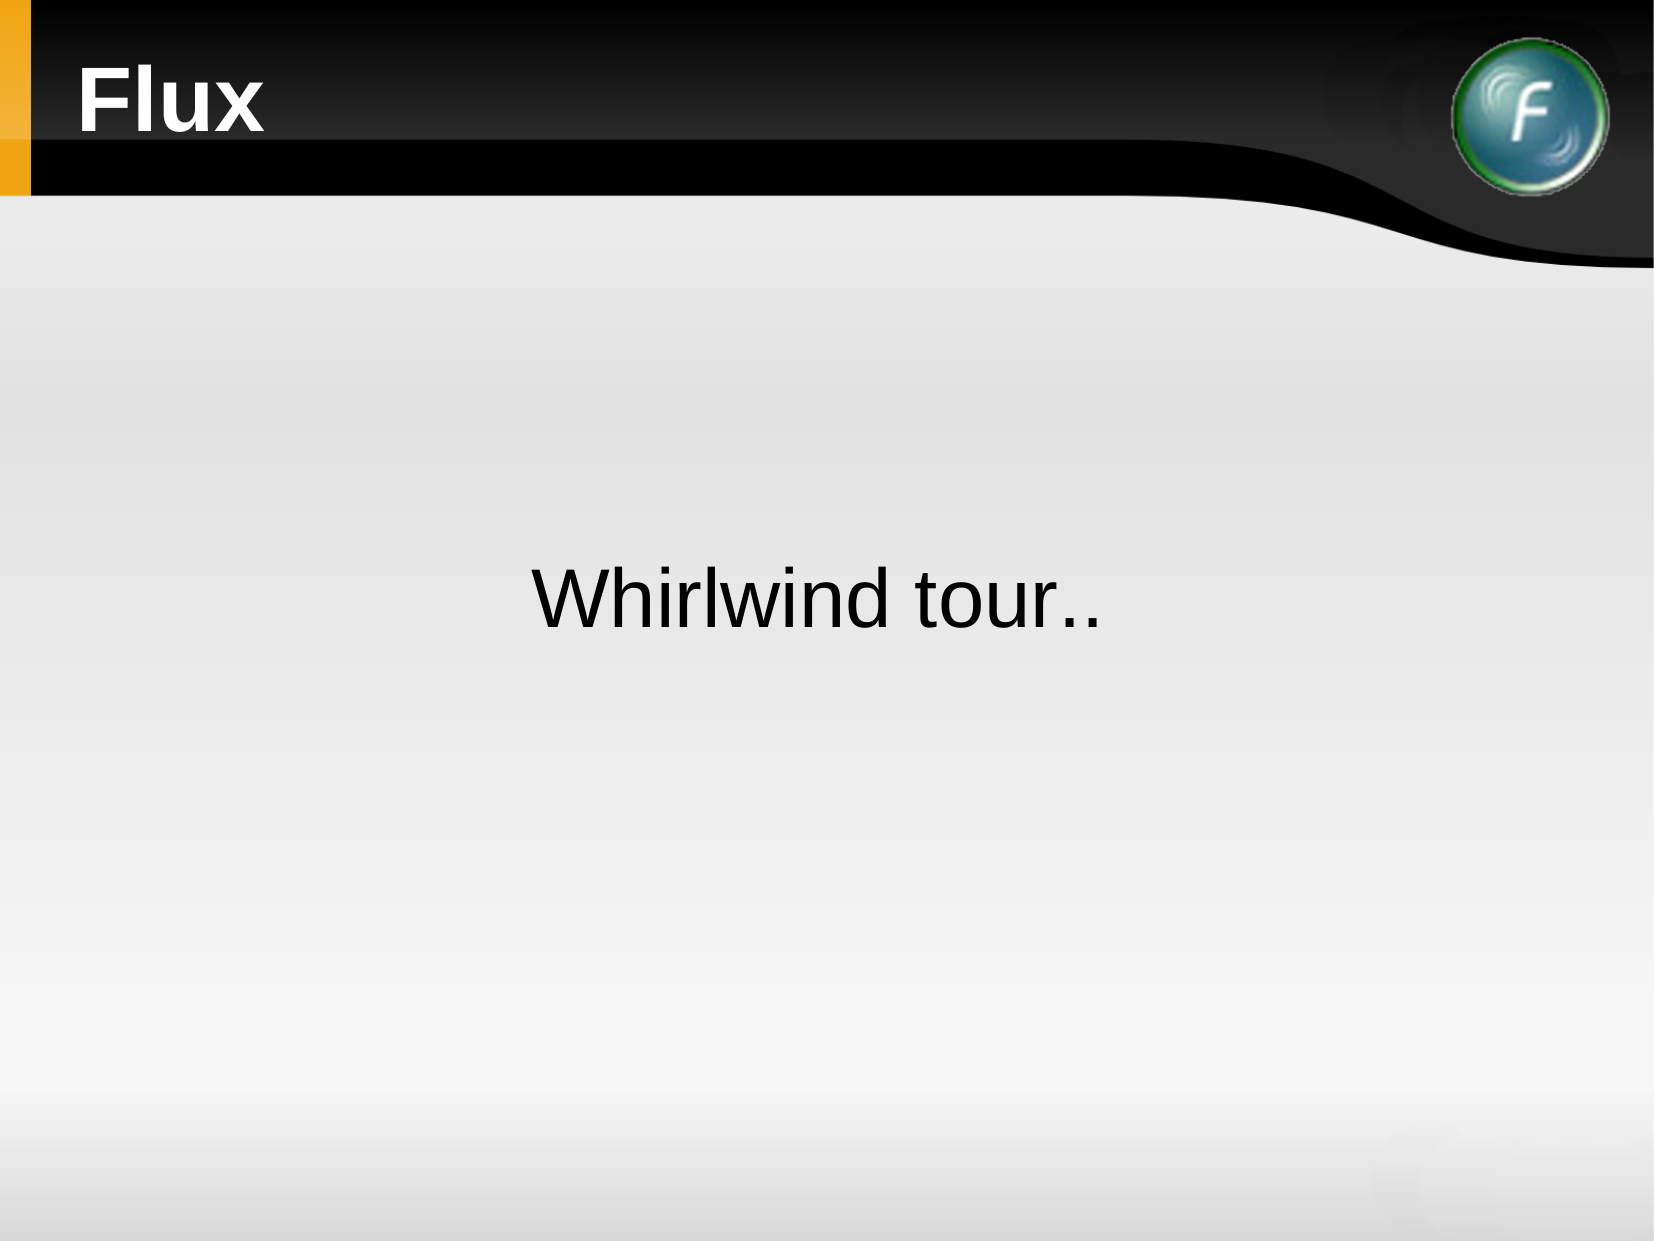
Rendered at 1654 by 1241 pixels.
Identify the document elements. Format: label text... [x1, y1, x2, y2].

text_box Whirlwind tour.. [516, 546, 1137, 694]
title Flux [76, 7, 1565, 200]
picture [0, 0, 1654, 1241]
